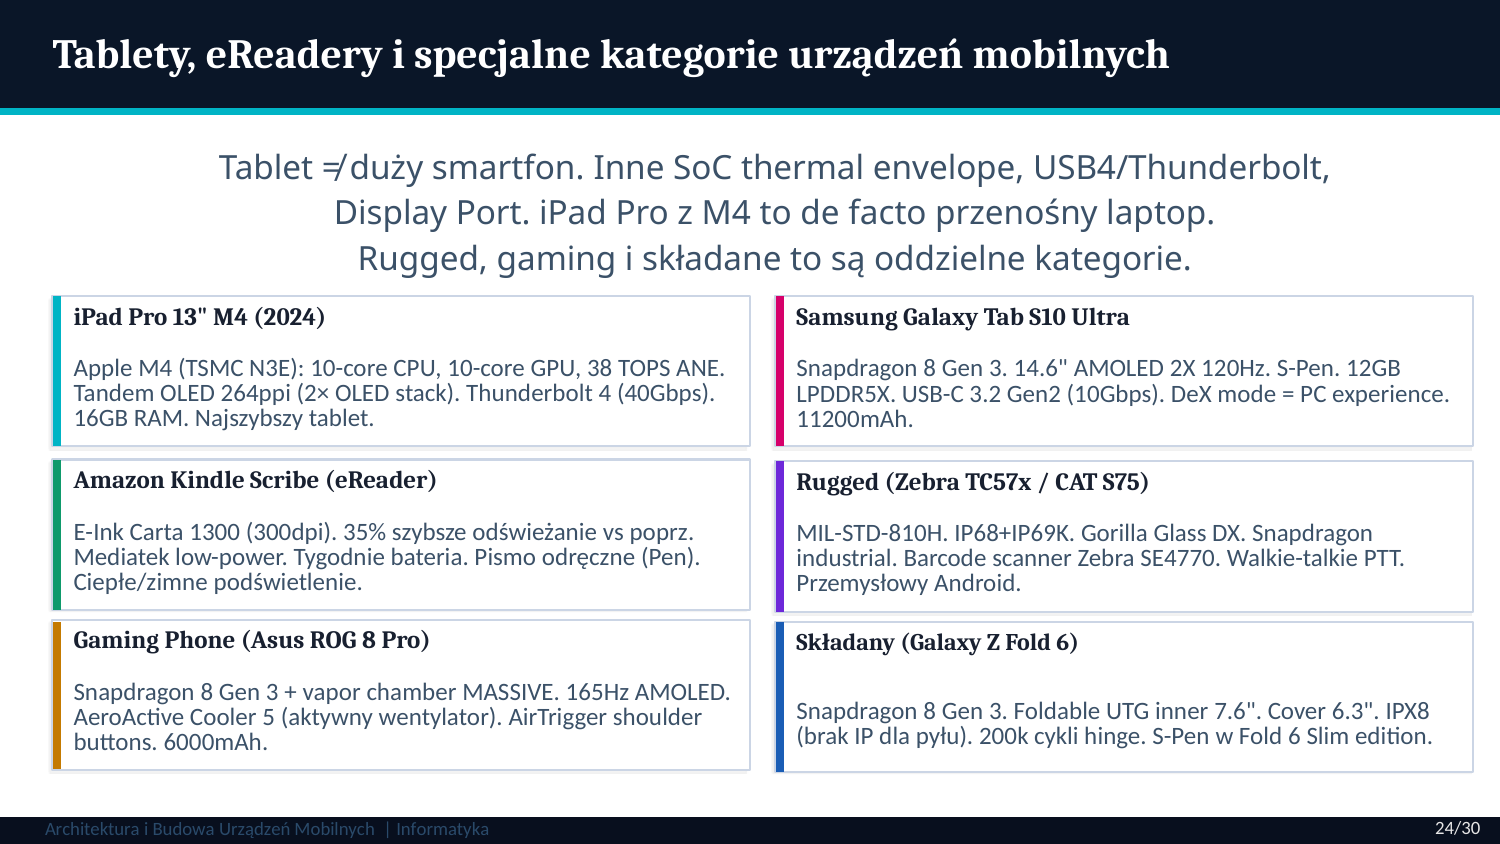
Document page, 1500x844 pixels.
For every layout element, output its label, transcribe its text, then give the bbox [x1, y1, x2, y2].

text_box [0, 0, 1500, 115]
text_box [0, 817, 1420, 844]
text_box [52, 460, 750, 610]
text_box [775, 461, 1473, 612]
text_box [775, 296, 1473, 446]
text_box Snapdragon 8 Gen 3 + vapor chamber MASSIVE. 165Hz AMOLED. AeroActive Cooler 5 (aktywny wentylator). AirTrigger shoulder buttons. 6000mAh. [73, 676, 741, 762]
text_box MIL-STD-810H. IP68+IP69K. Gorilla Glass DX. Snapdragon industrial. Barcode scanner Zebra SE4770. Walkie-talkie PTT. Przemysłowy Android. [796, 516, 1464, 604]
text_box Amazon Kindle Scribe (eReader) [73, 466, 741, 495]
text_box Snapdragon 8 Gen 3. Foldable UTG inner 7.6". Cover 6.3". IPX8 (brak IP dla pyłu). 200k cykli hinge. S-Pen w Fold 6 Slim edition. [796, 688, 1464, 764]
text_box Apple M4 (TSMC N3E): 10-core CPU, 10-core GPU, 38 TOPS ANE. Tandem OLED 264ppi (2× OLED stack). Thunderbolt 4 (40Gbps). 16GB RAM. Najszybszy tablet. [73, 351, 741, 439]
text_box Snapdragon 8 Gen 3. 14.6" AMOLED 2X 120Hz. S-Pen. 12GB LPDDR5X. USB-C 3.2 Gen2 (10Gbps). DeX mode = PC experience. 11200mAh. [796, 353, 1464, 439]
text_box Gaming Phone (Asus ROG 8 Pro) [73, 626, 741, 655]
text_box Tablety, eReadery i specjalne kategorie urządzeń mobilnych [53, 9, 1447, 102]
text_box Tablet ≠ duży smartfon. Inne SoC thermal envelope, USB4/Thunderbolt, Display Port. iPad Pro z M4 to de facto przenośny laptop. Rugged, gaming i składane to są oddzielne kategorie. [203, 137, 1348, 274]
text_box iPad Pro 13" M4 (2024) [73, 303, 741, 331]
text_box Rugged (Zebra TC57x / CAT S75) [796, 468, 1464, 497]
text_box Architektura i Budowa Urządzeń Mobilnych | Informatyka [45, 819, 1420, 843]
text_box [52, 296, 750, 446]
text_box [52, 620, 750, 770]
text_box [775, 622, 1473, 772]
text_box Składany (Galaxy Z Fold 6) [796, 628, 1464, 657]
text_box Samsung Galaxy Tab S10 Ultra [796, 303, 1464, 331]
text_box E-Ink Carta 1300 (300dpi). 35% szybsze odświeżanie vs poprz. Mediatek low-power. Tygodnie bateria. Pismo odręczne (Pen). Ciepłe/zimne podświetlenie. [73, 516, 741, 602]
text_box /30 [1420, 806, 1500, 844]
